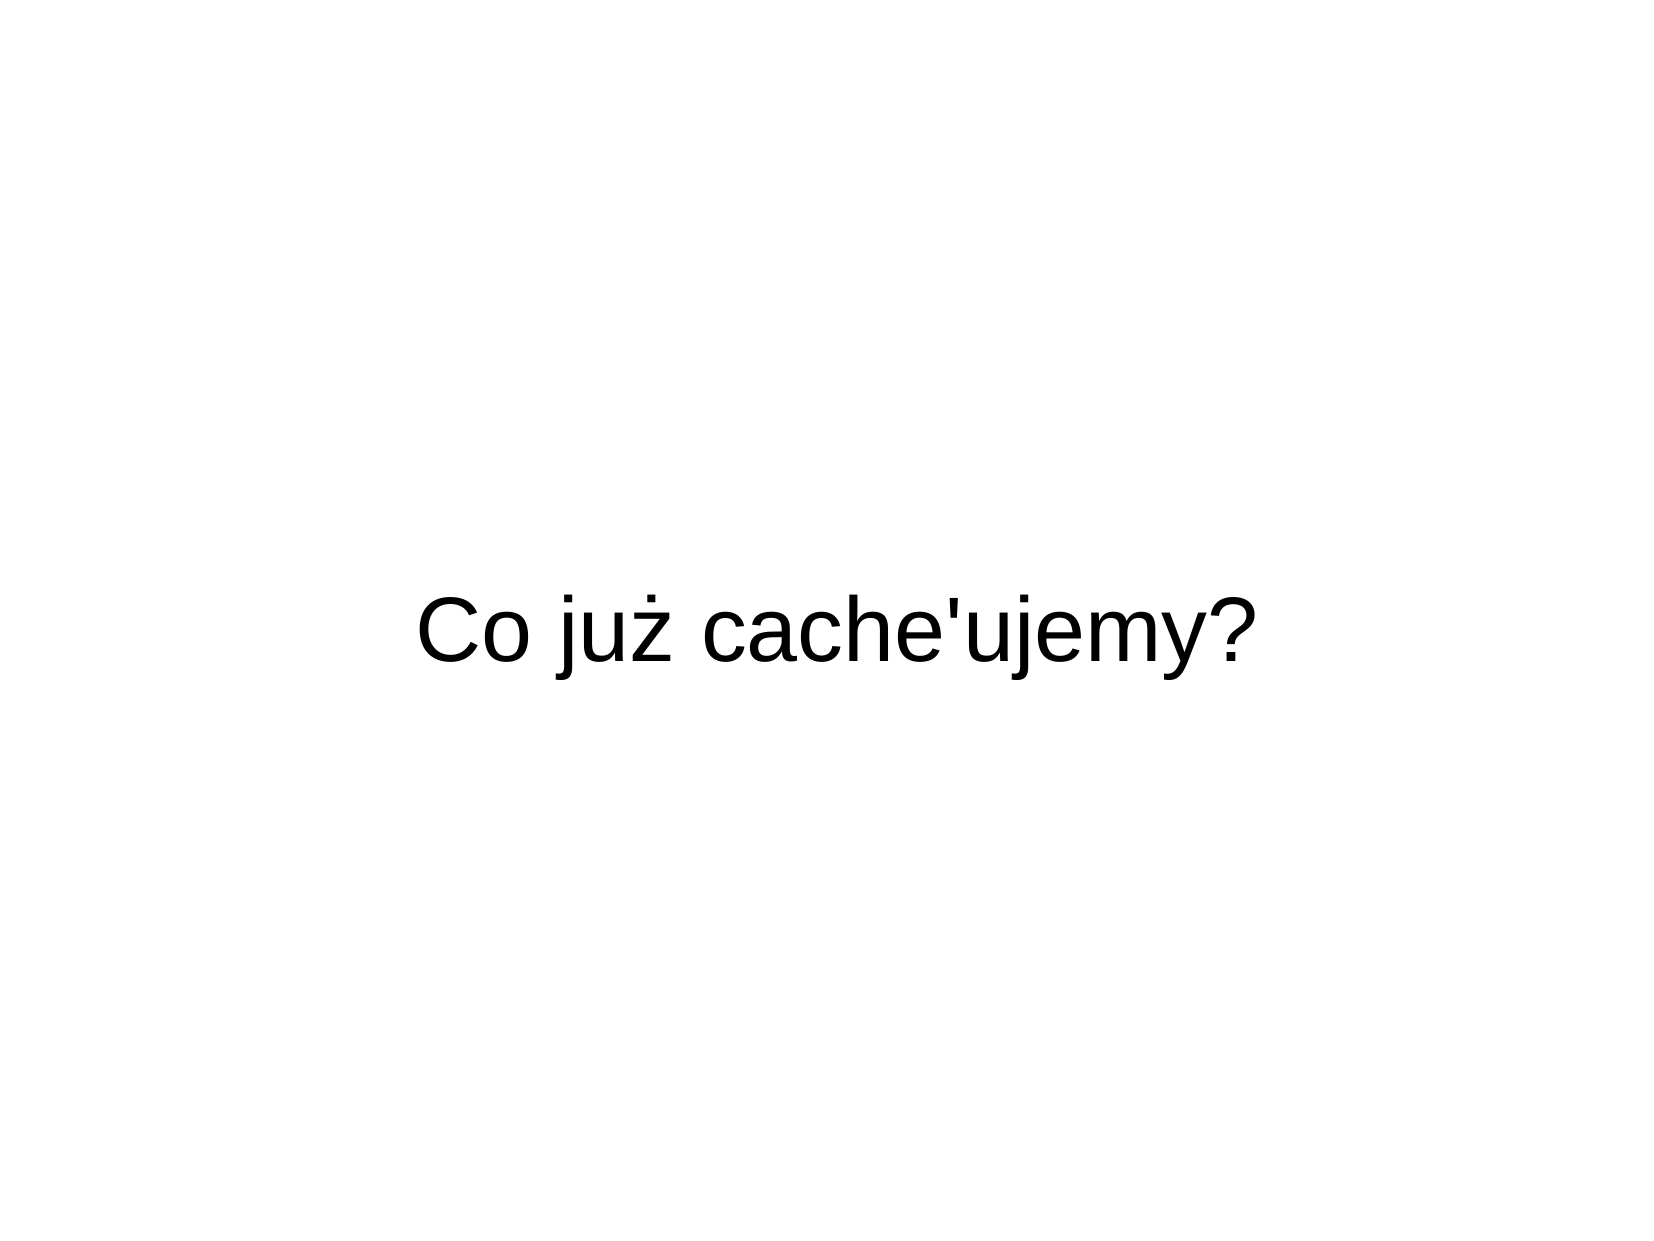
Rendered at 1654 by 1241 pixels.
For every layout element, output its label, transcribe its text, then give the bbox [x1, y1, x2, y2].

title Co już cache'ujemy? [93, 526, 1582, 734]
